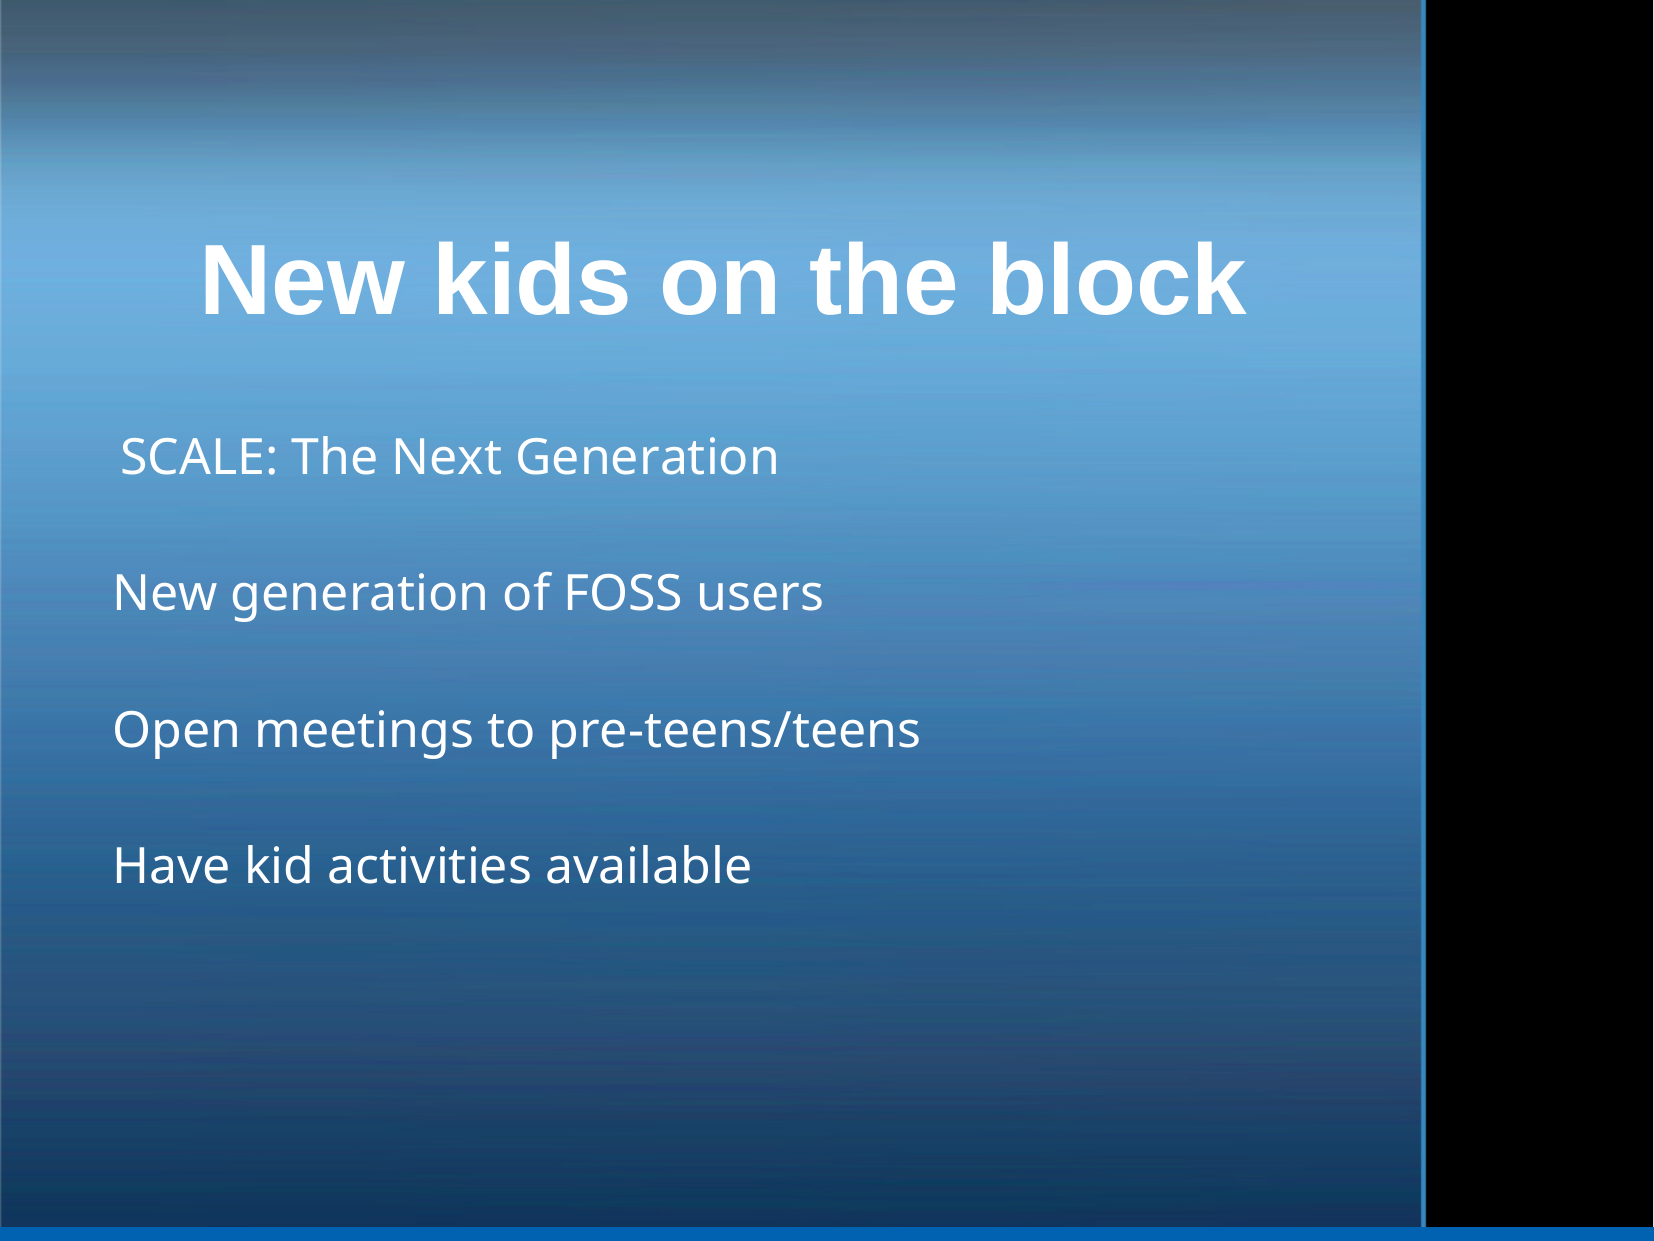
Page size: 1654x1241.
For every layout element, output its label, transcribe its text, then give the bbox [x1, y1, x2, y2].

title New kids on the block [0, 176, 1448, 384]
title SCALE: The Next Generation New generation of FOSS users Open meetings to pre-teens/teens Have kid activities available [112, 442, 1351, 946]
picture [0, 0, 1654, 1227]
